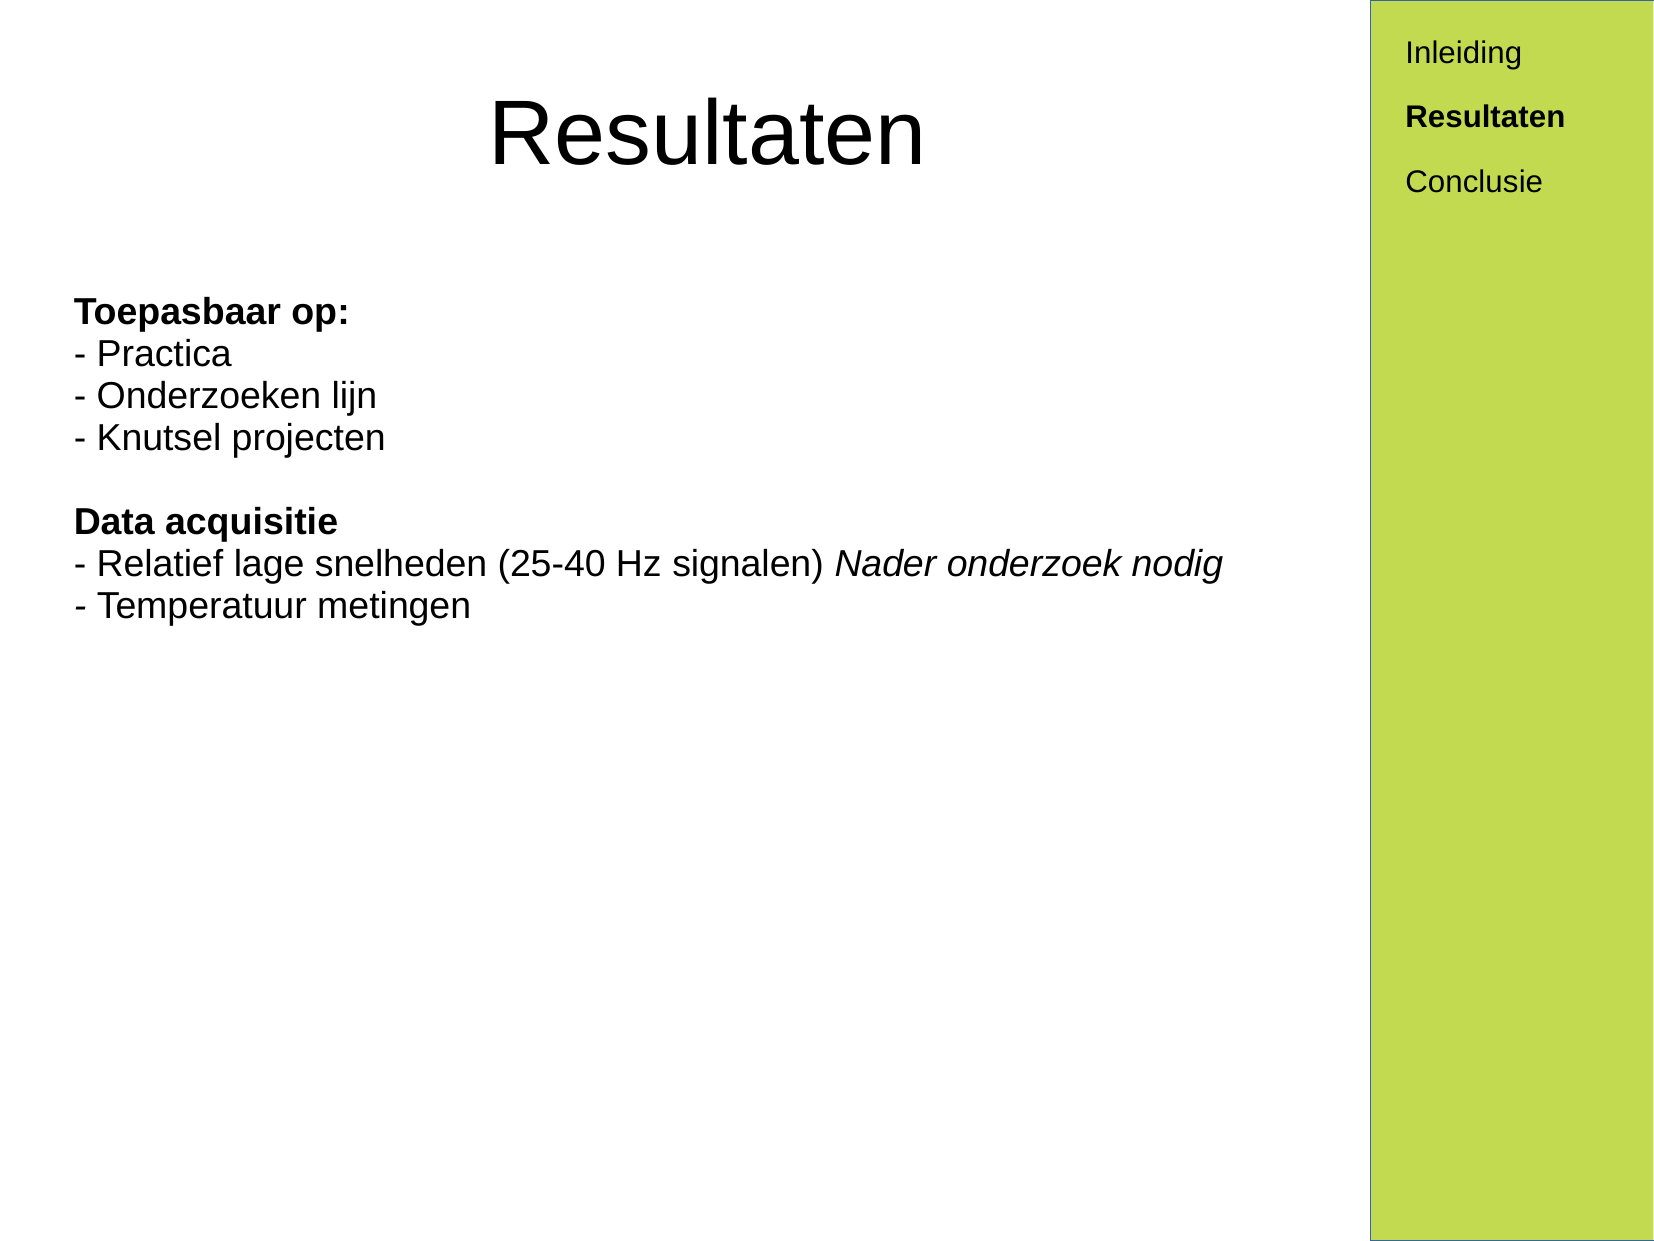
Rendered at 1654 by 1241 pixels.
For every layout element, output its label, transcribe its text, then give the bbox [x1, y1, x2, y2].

text_box [94, 496, 201, 553]
text_box Toepasbaar op: - Practica - Onderzoeken lijn - Knutsel projecten Data acquisitie - Relatief lage snelheden (25-40 Hz signalen) Nader onderzoek nodig - Temperatuur metingen [59, 283, 1288, 761]
title Resultaten [0, 29, 1370, 237]
text_box [1370, 0, 1654, 1241]
list Inleiding Resultaten Conclusie [1334, 35, 1642, 260]
